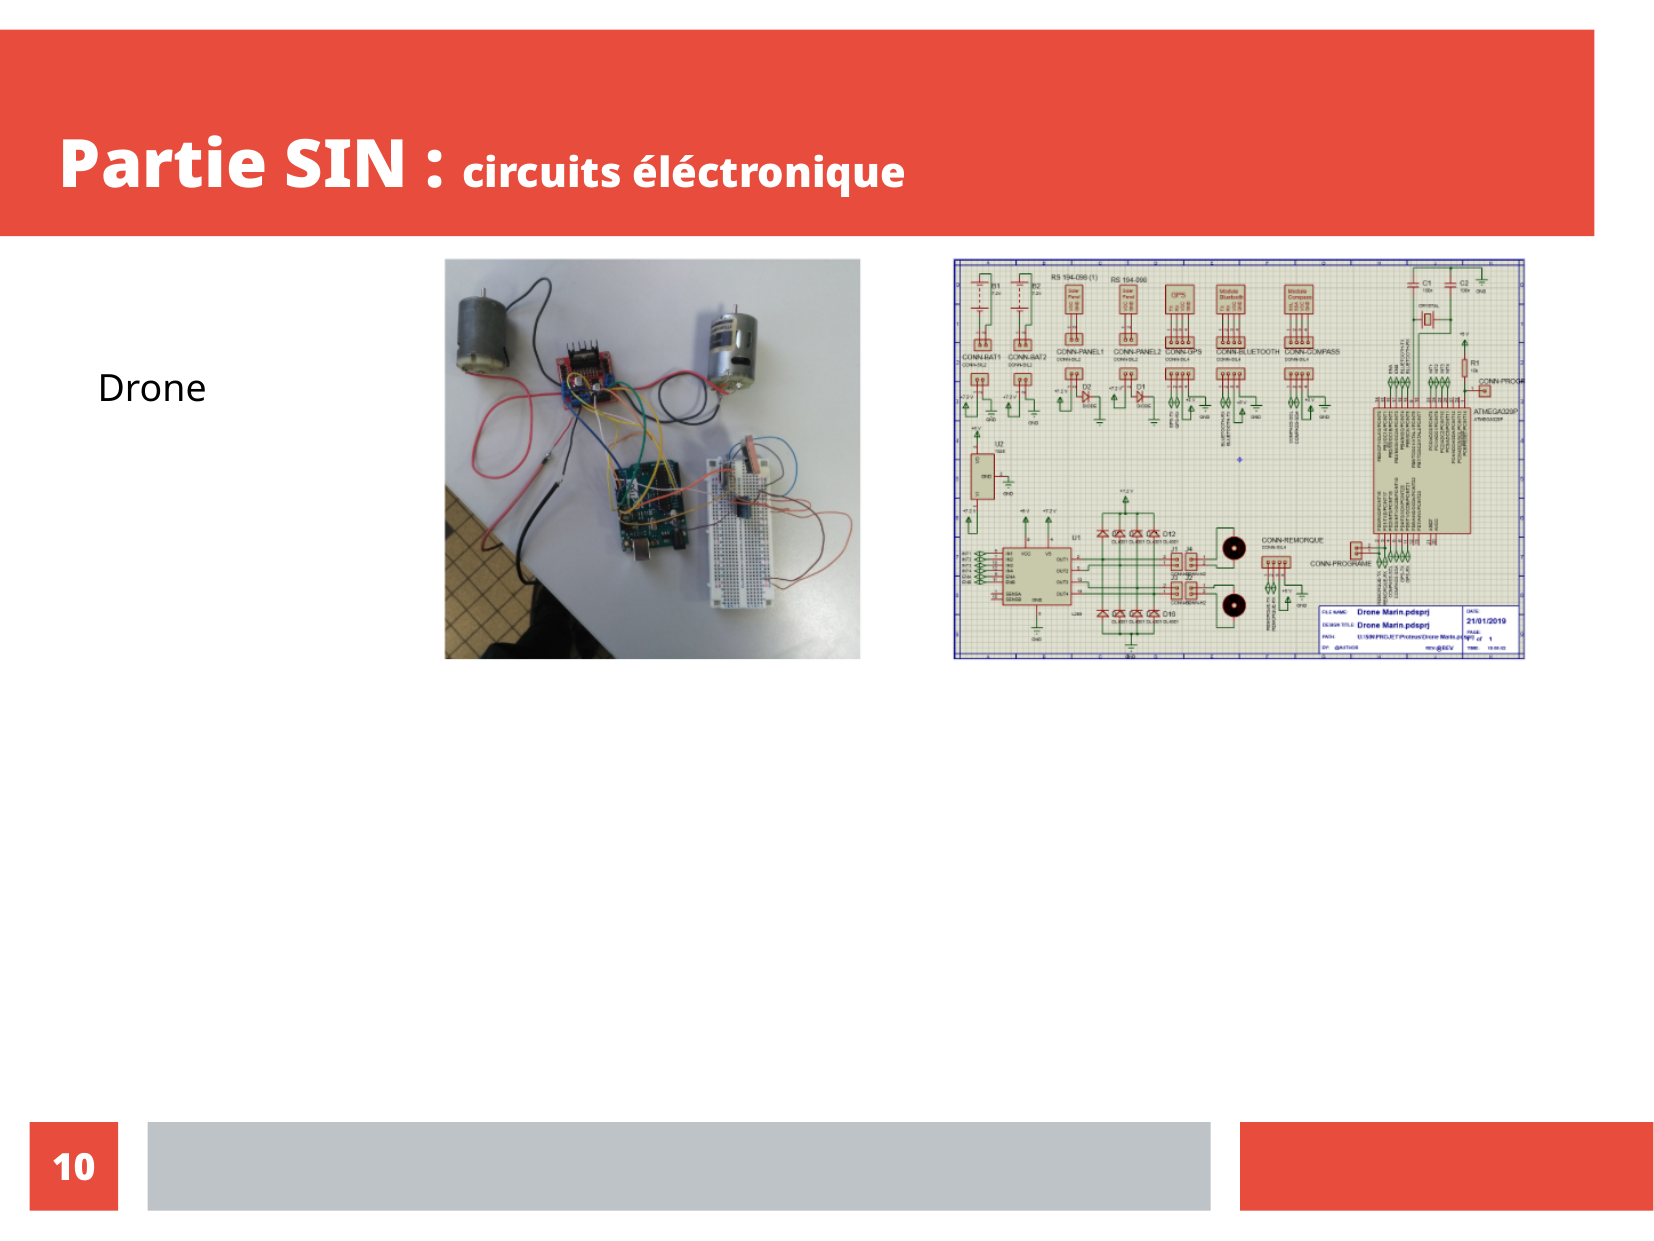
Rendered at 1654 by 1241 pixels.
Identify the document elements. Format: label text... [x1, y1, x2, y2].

picture [431, 247, 1543, 674]
title Partie SIN : circuits éléctronique [59, 59, 1595, 207]
text_box Drone [82, 354, 402, 417]
